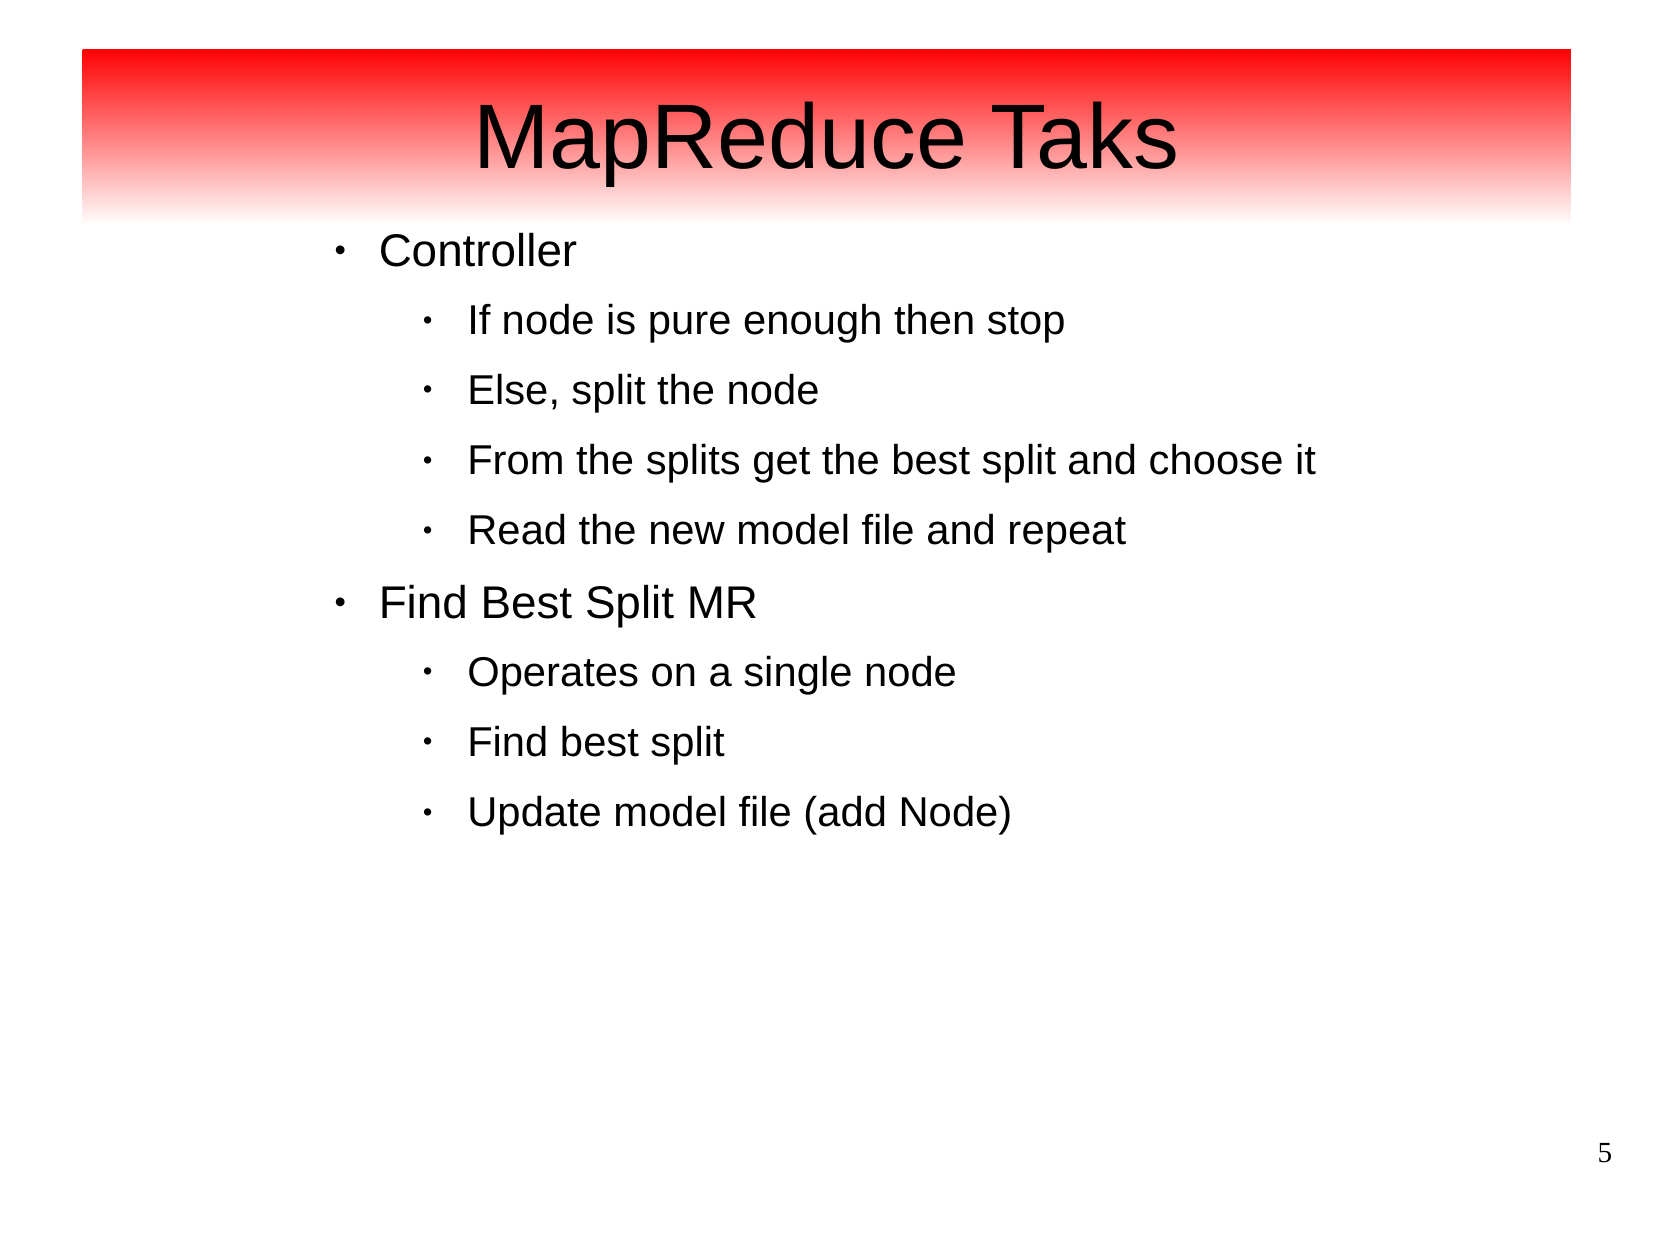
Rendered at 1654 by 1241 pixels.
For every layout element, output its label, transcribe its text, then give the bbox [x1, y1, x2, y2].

title MapReduce Taks [82, 56, 1571, 218]
list Controller If node is pure enough then stop Else, split the node From the splits get the best split and choose it Read the new model file and repeat Find Best Split MR Operates on a single node Find best split Update model file (add Node) [75, 225, 1576, 1044]
